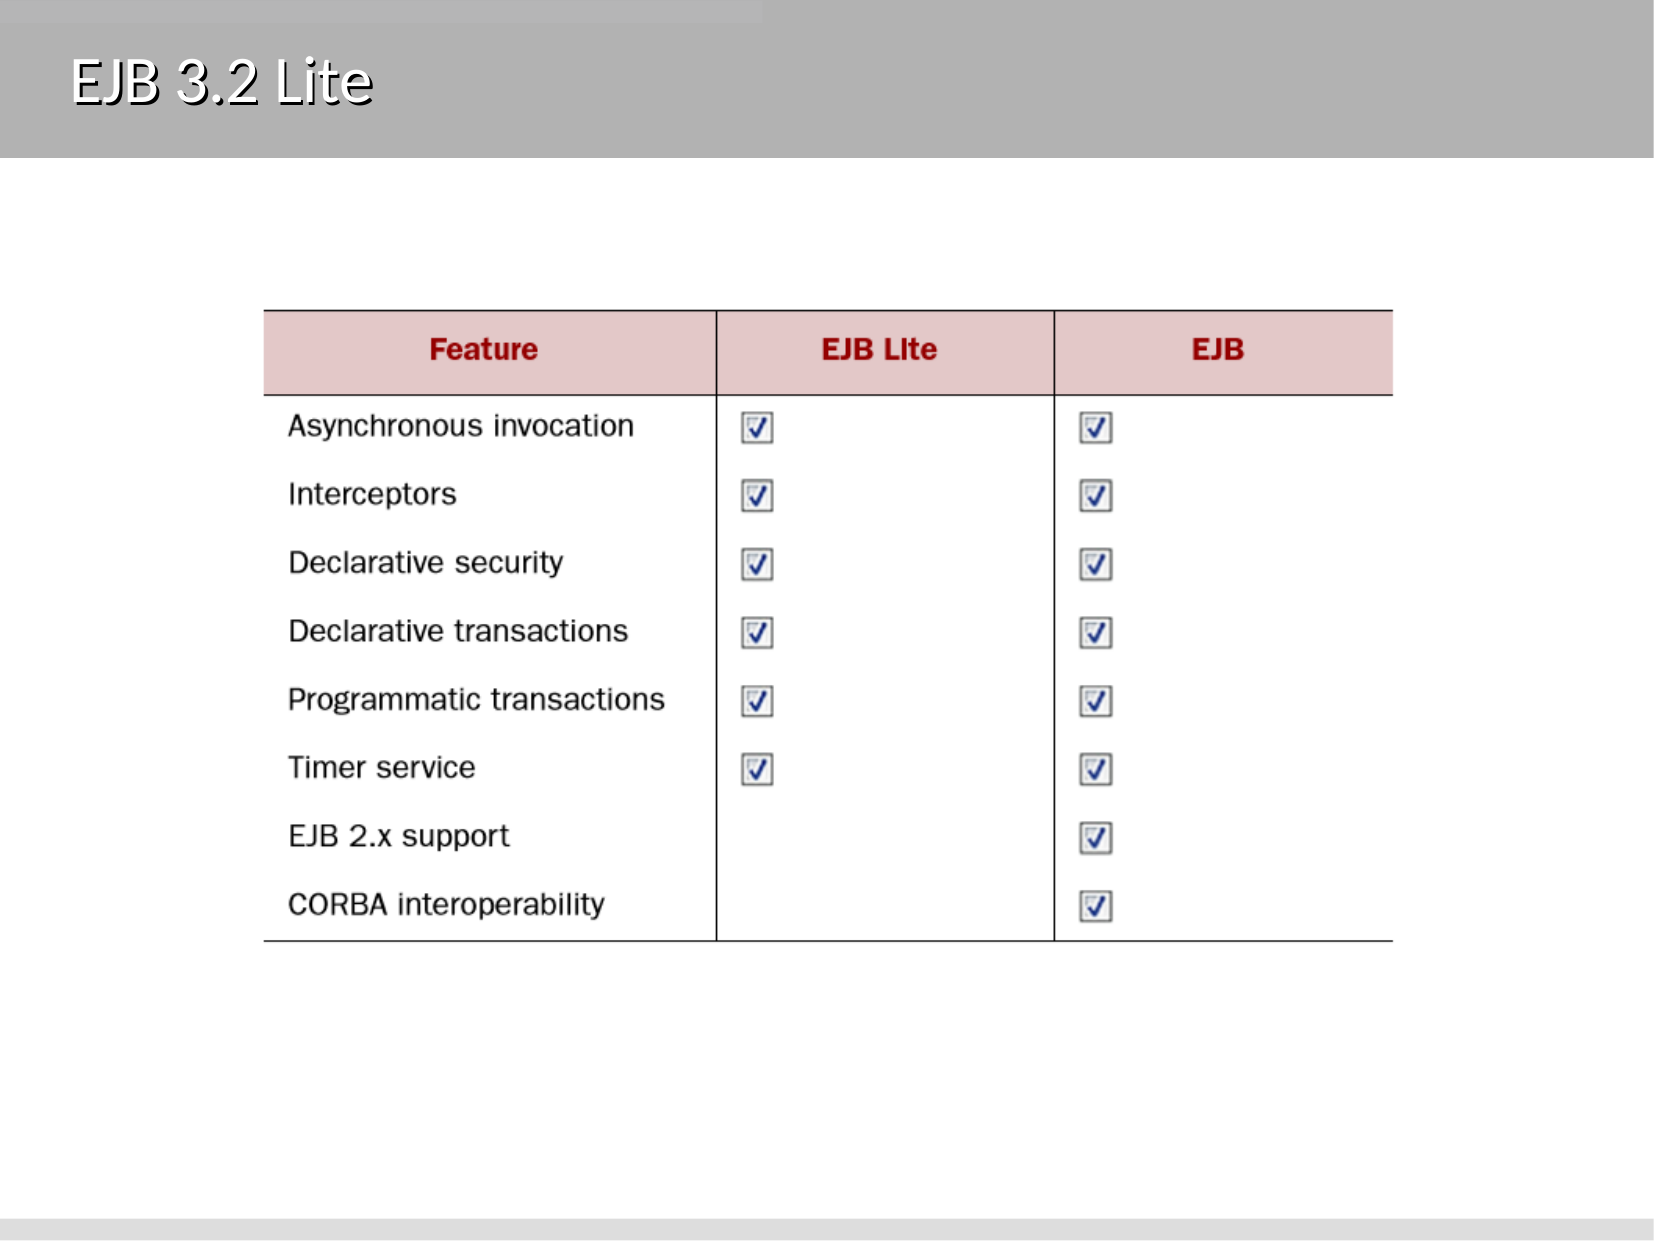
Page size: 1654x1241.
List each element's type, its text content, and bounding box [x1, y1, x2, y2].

picture [250, 296, 1412, 964]
title EJB 3.2 Lite [70, 11, 1536, 160]
